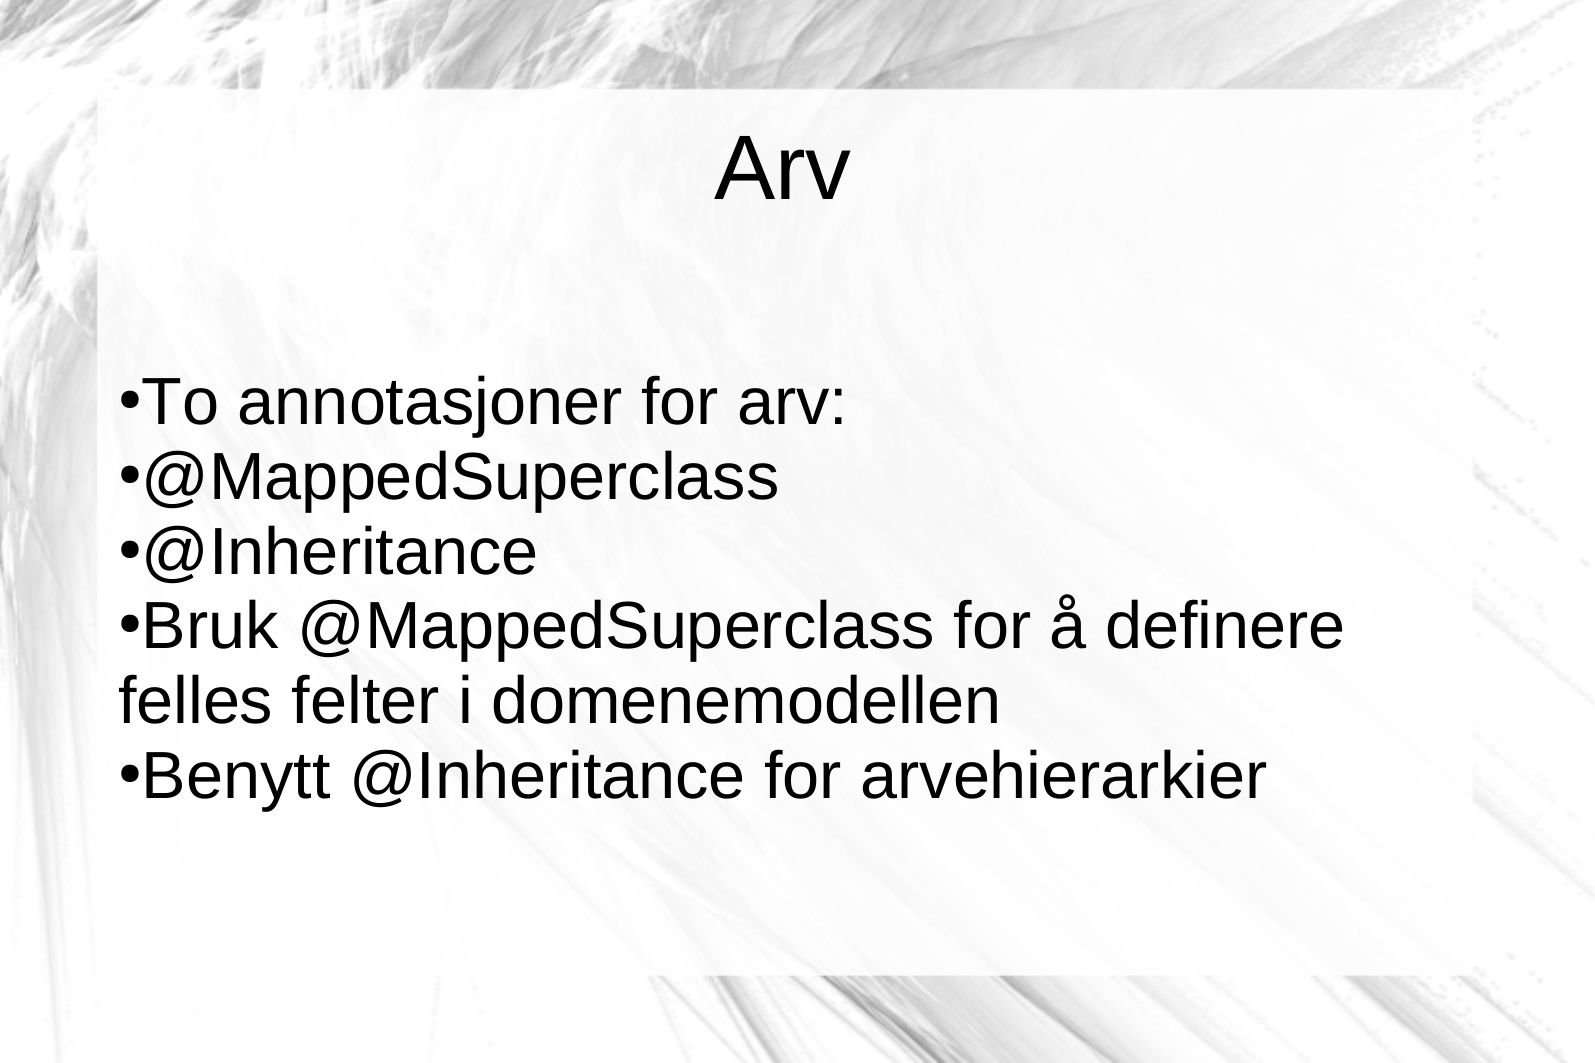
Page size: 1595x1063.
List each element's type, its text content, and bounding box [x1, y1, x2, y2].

title Arv [113, 96, 1453, 241]
subtitle To annotasjoner for arv: @MappedSuperclass @Inheritance Bruk @MappedSuperclass for å definere felles felter i domenemodellen Benytt @Inheritance for arvehierarkier [118, 320, 1519, 857]
picture [0, 0, 1595, 1063]
